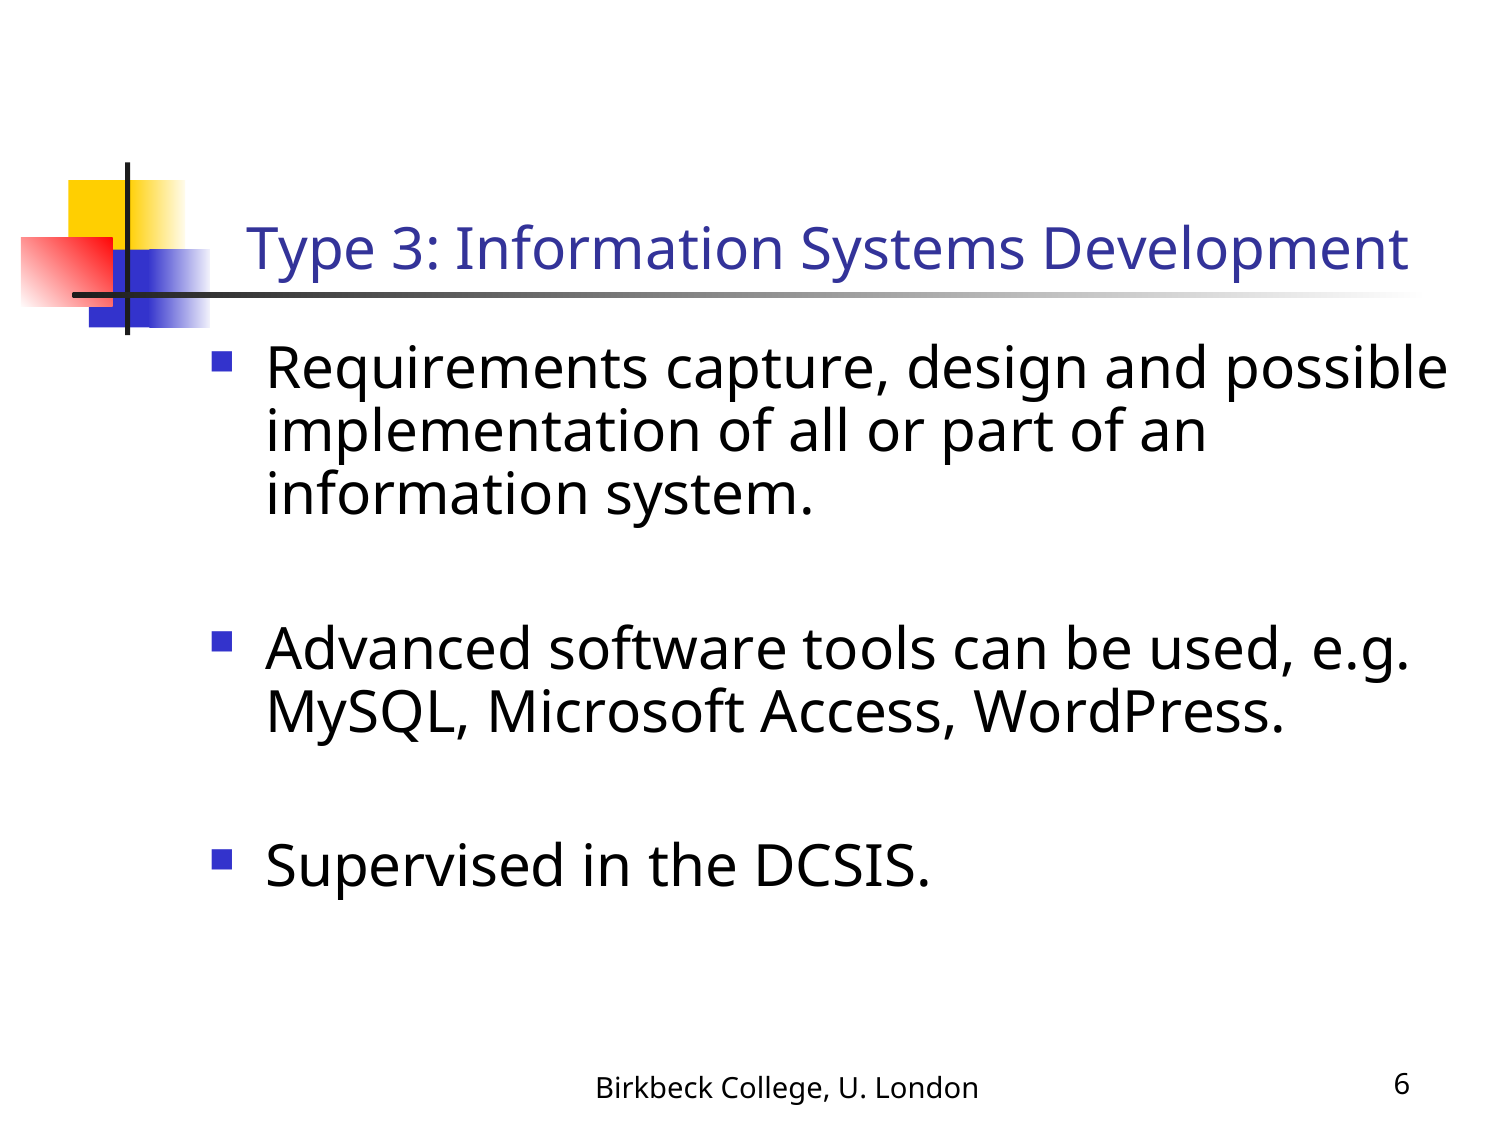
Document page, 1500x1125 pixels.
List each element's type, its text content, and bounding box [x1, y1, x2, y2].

text_box Birkbeck College, U. London [549, 1037, 1026, 1113]
title Type 3: Information Systems Development [188, 101, 1468, 289]
list Requirements capture, design and possible implementation of all or part of an information system. Advanced software tools can be used, e.g. MySQL, Microsoft Access, WordPress. Supervised in the DCSIS. [193, 331, 1469, 1007]
text_box <number> [1112, 1037, 1426, 1113]
